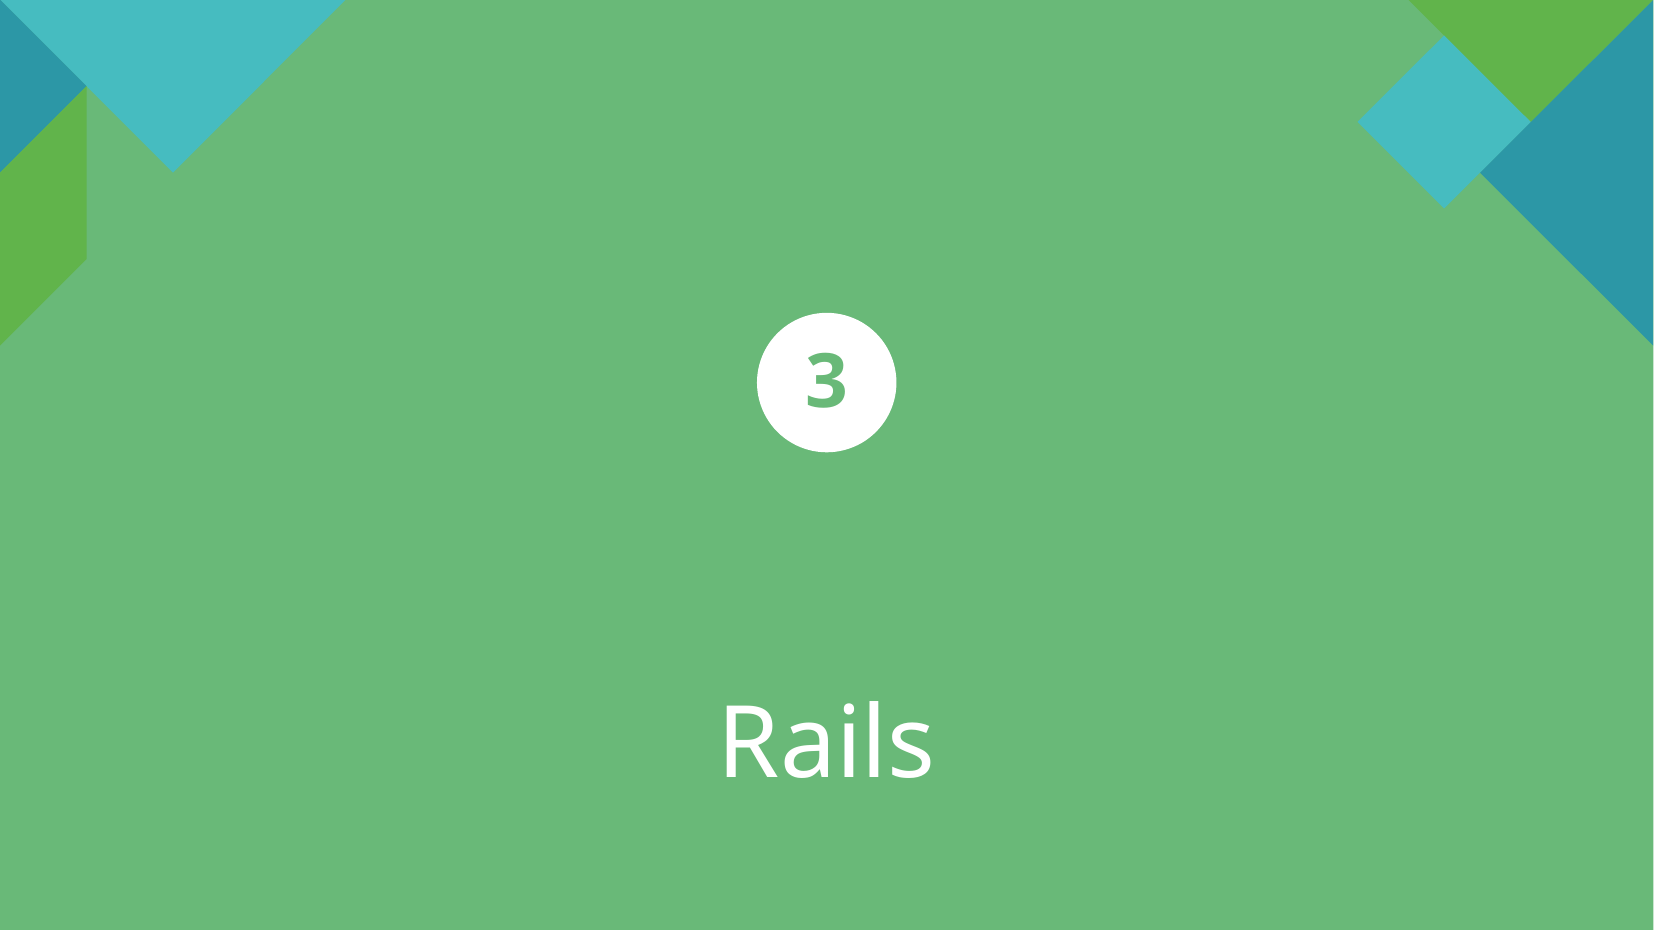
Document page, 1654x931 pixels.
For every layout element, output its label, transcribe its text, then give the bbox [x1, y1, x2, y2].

text_box [784, 312, 869, 327]
text_box [773, 427, 881, 453]
text_box [756, 346, 767, 419]
text_box [886, 345, 897, 420]
text_box 3 [767, 327, 886, 427]
title Rails [58, 649, 1595, 827]
